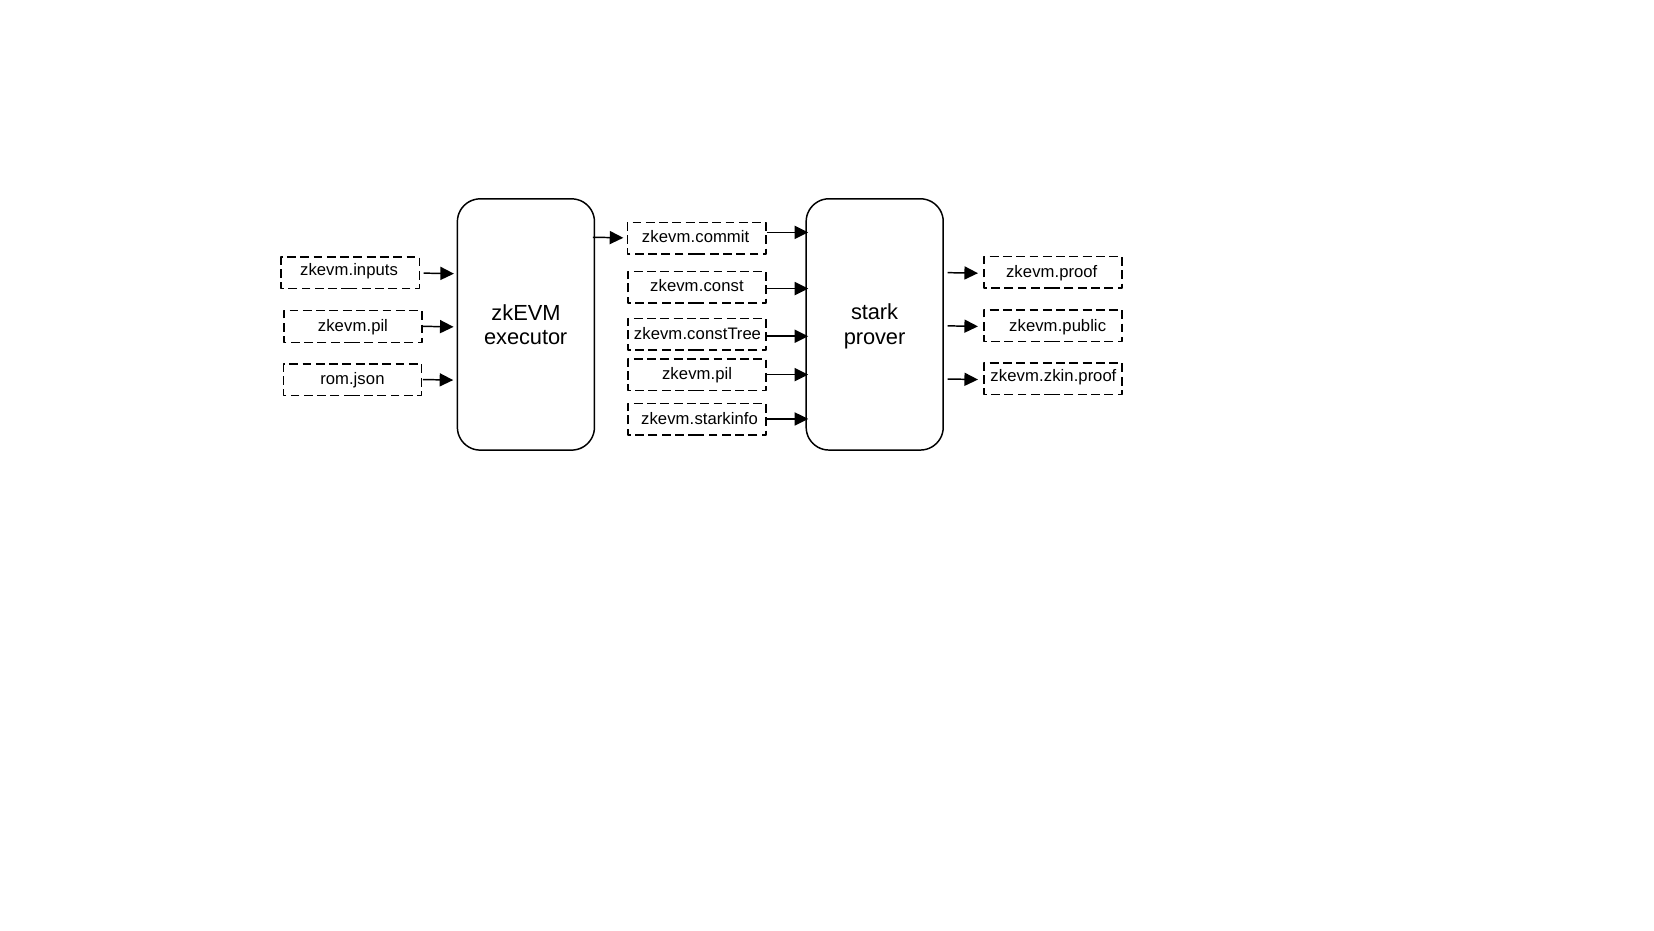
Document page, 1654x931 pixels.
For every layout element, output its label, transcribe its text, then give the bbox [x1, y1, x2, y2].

text_box zkEVM executor [457, 198, 595, 451]
text_box zkevm.constTree [604, 307, 791, 360]
text_box rom.json [287, 352, 418, 405]
text_box zkevm.const [633, 263, 761, 312]
text_box stark prover [806, 198, 944, 451]
text_box zkevm.starkinfo [624, 392, 775, 446]
text_box zkevm.public [993, 299, 1123, 349]
text_box zkevm.commit [594, 210, 798, 263]
text_box zkevm.inputs [284, 252, 414, 287]
text_box zkevm.pil [632, 347, 762, 392]
text_box zkevm.pil [288, 299, 418, 352]
text_box zkevm.proof [987, 244, 1117, 298]
text_box zkevm.zkin.proof [965, 349, 1142, 403]
